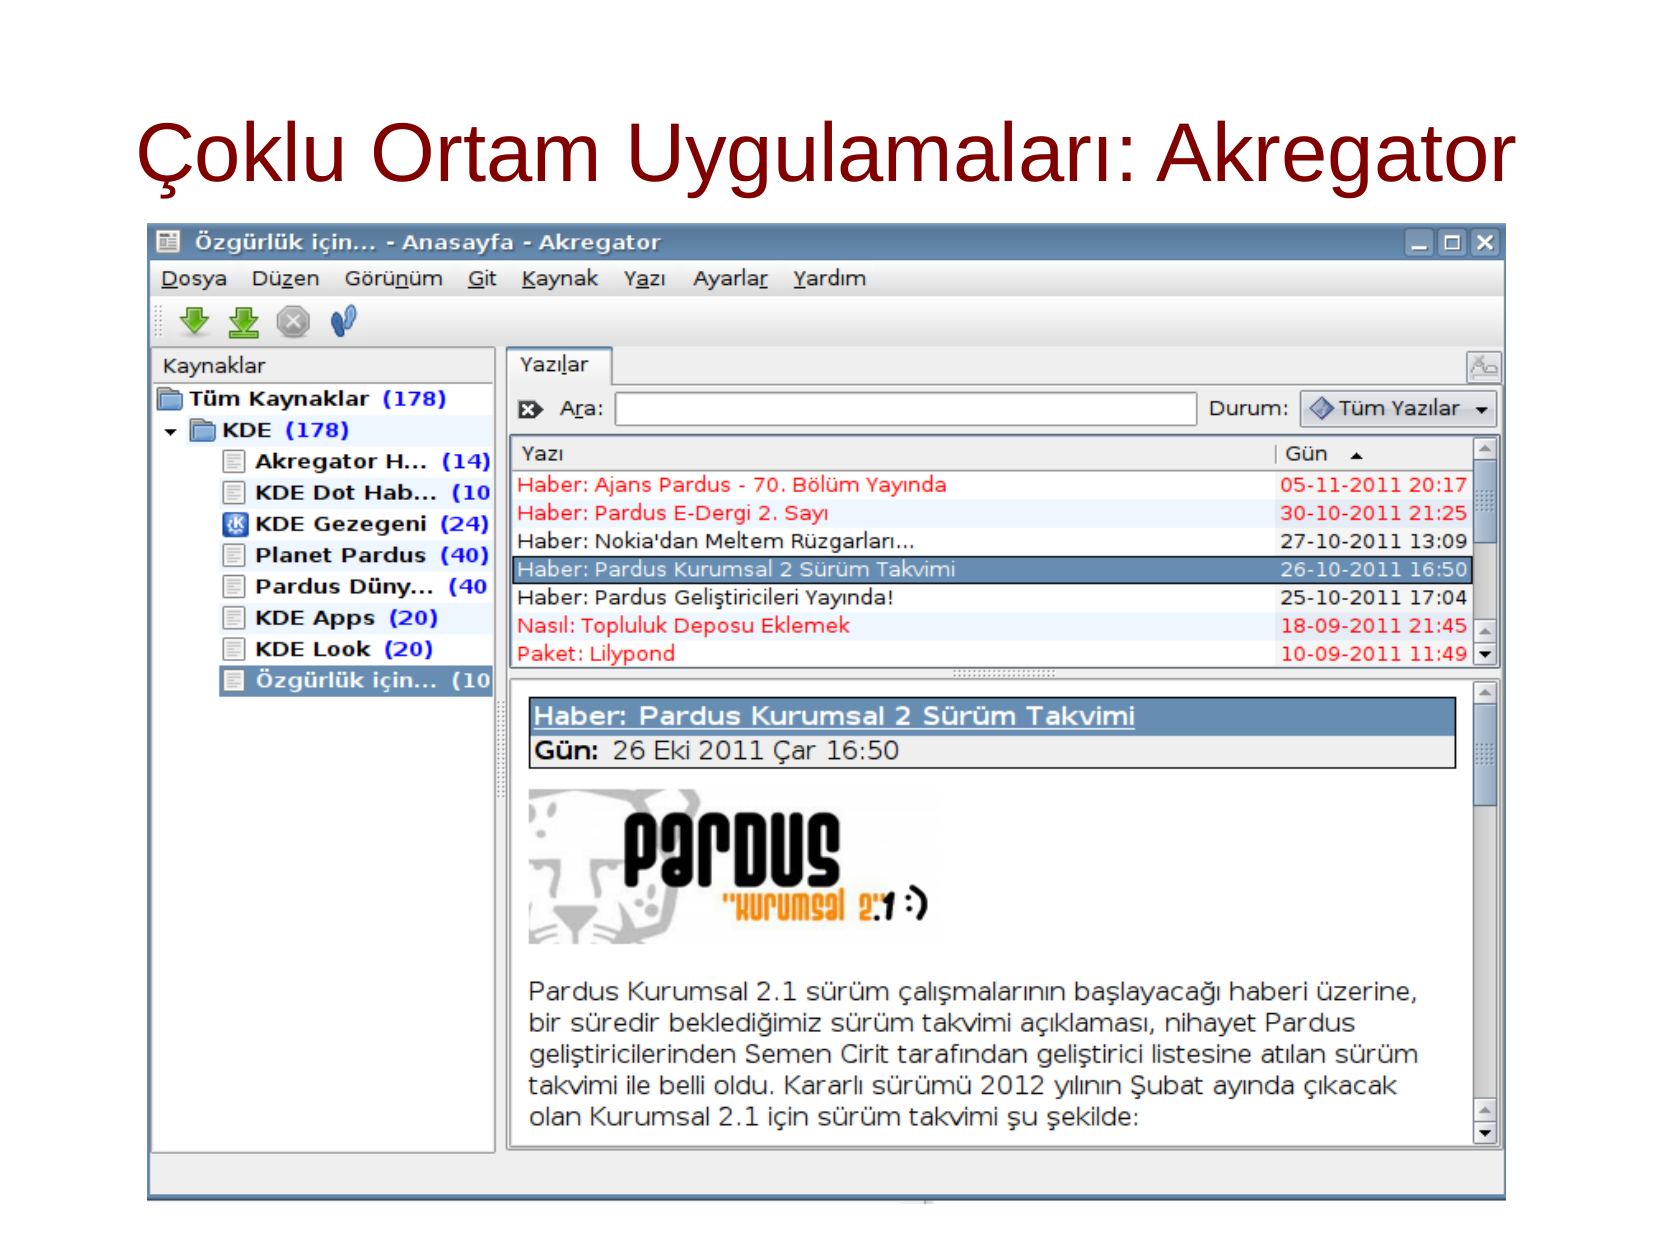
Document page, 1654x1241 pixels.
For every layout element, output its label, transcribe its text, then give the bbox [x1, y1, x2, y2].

picture [147, 223, 1506, 1204]
title Çoklu Ortam Uygulamaları: Akregator [82, 49, 1571, 257]
